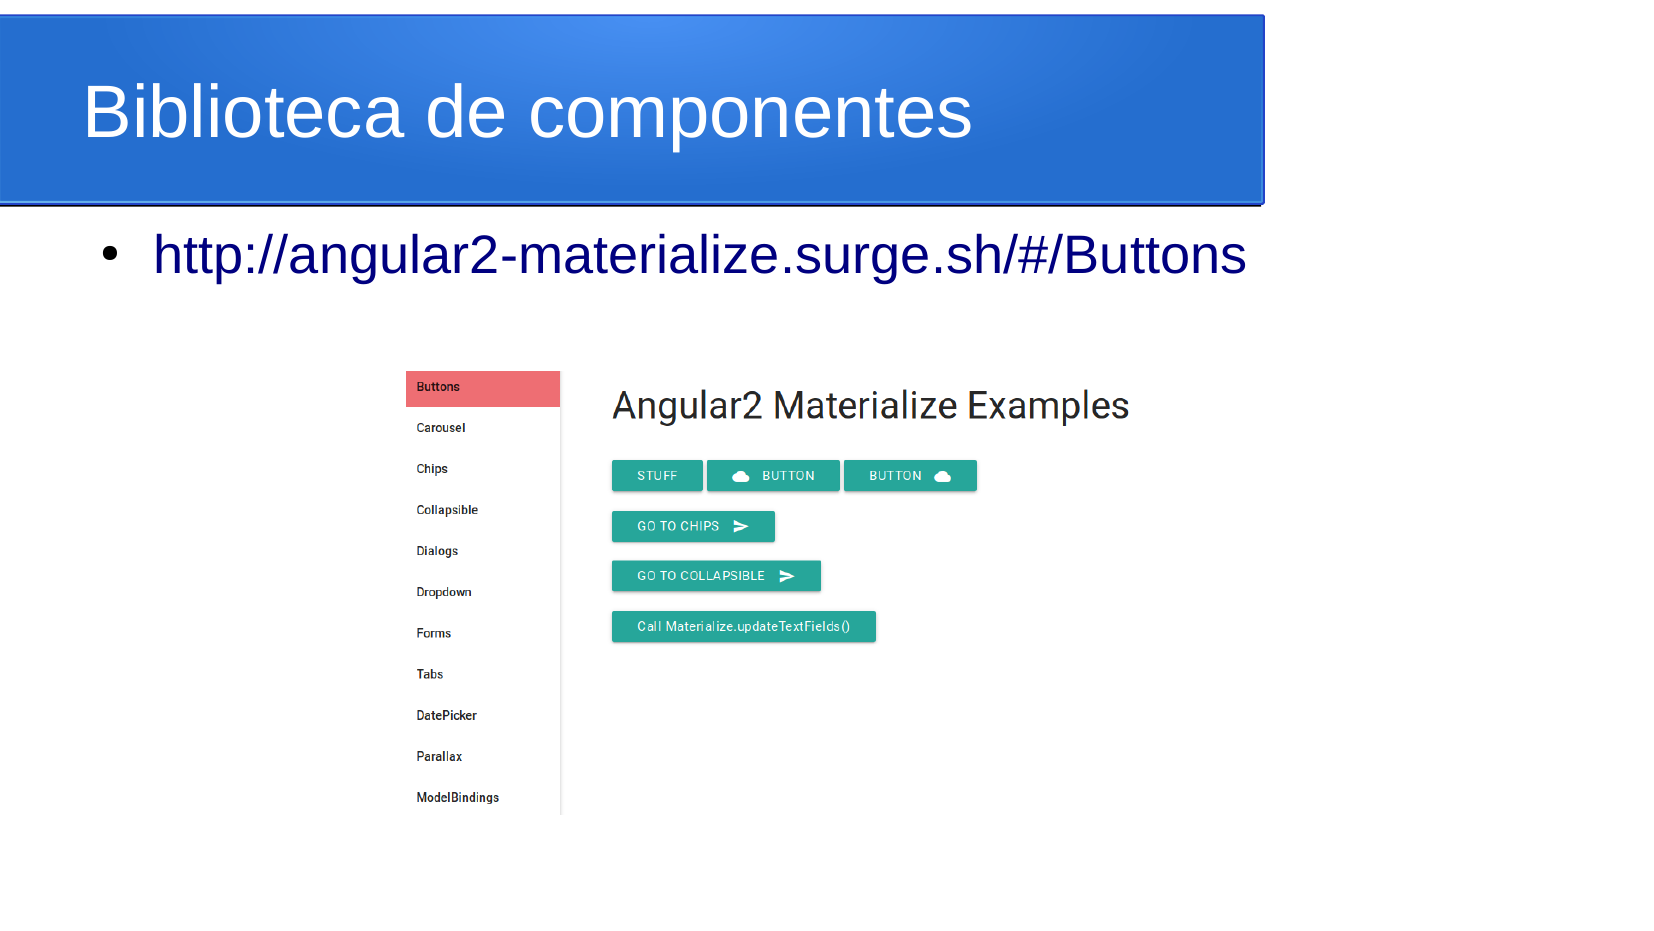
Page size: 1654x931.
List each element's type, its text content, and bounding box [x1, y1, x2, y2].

picture [406, 371, 1146, 815]
title Biblioteca de componentes [82, 35, 1235, 189]
list http://angular2-materialize.surge.sh/#/Buttons [82, 224, 1571, 764]
